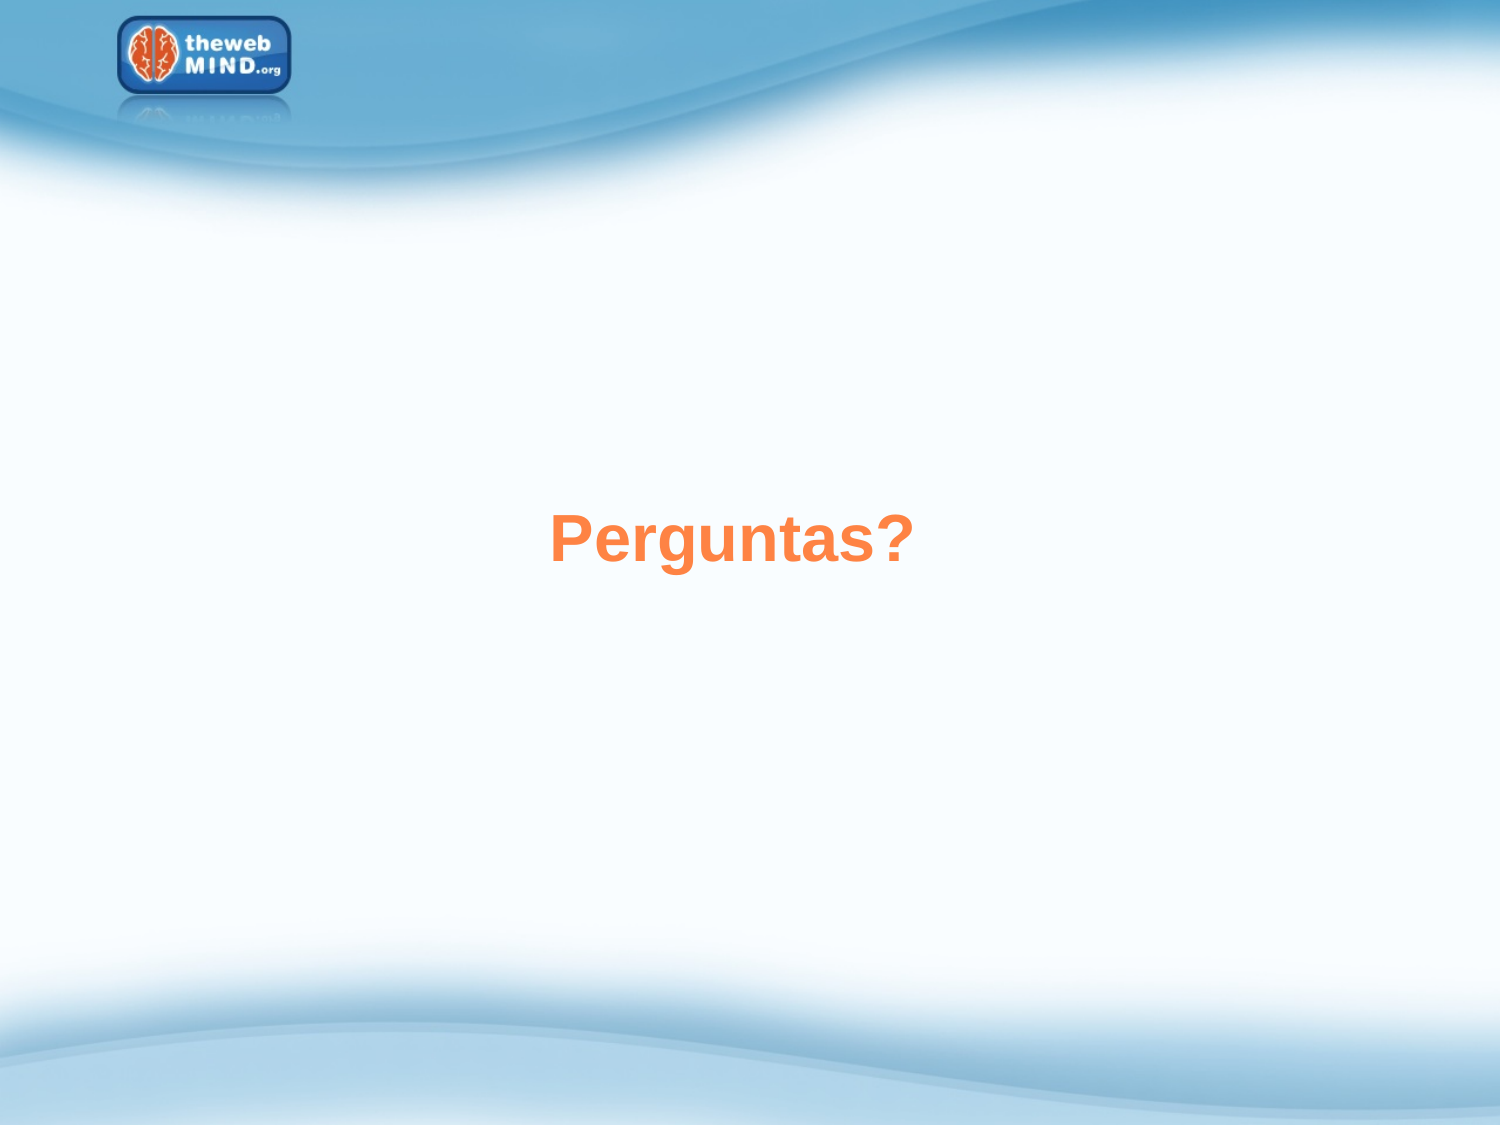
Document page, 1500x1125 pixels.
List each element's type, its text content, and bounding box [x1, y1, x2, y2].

picture [0, 0, 1500, 1125]
text_box Perguntas? [535, 487, 932, 583]
